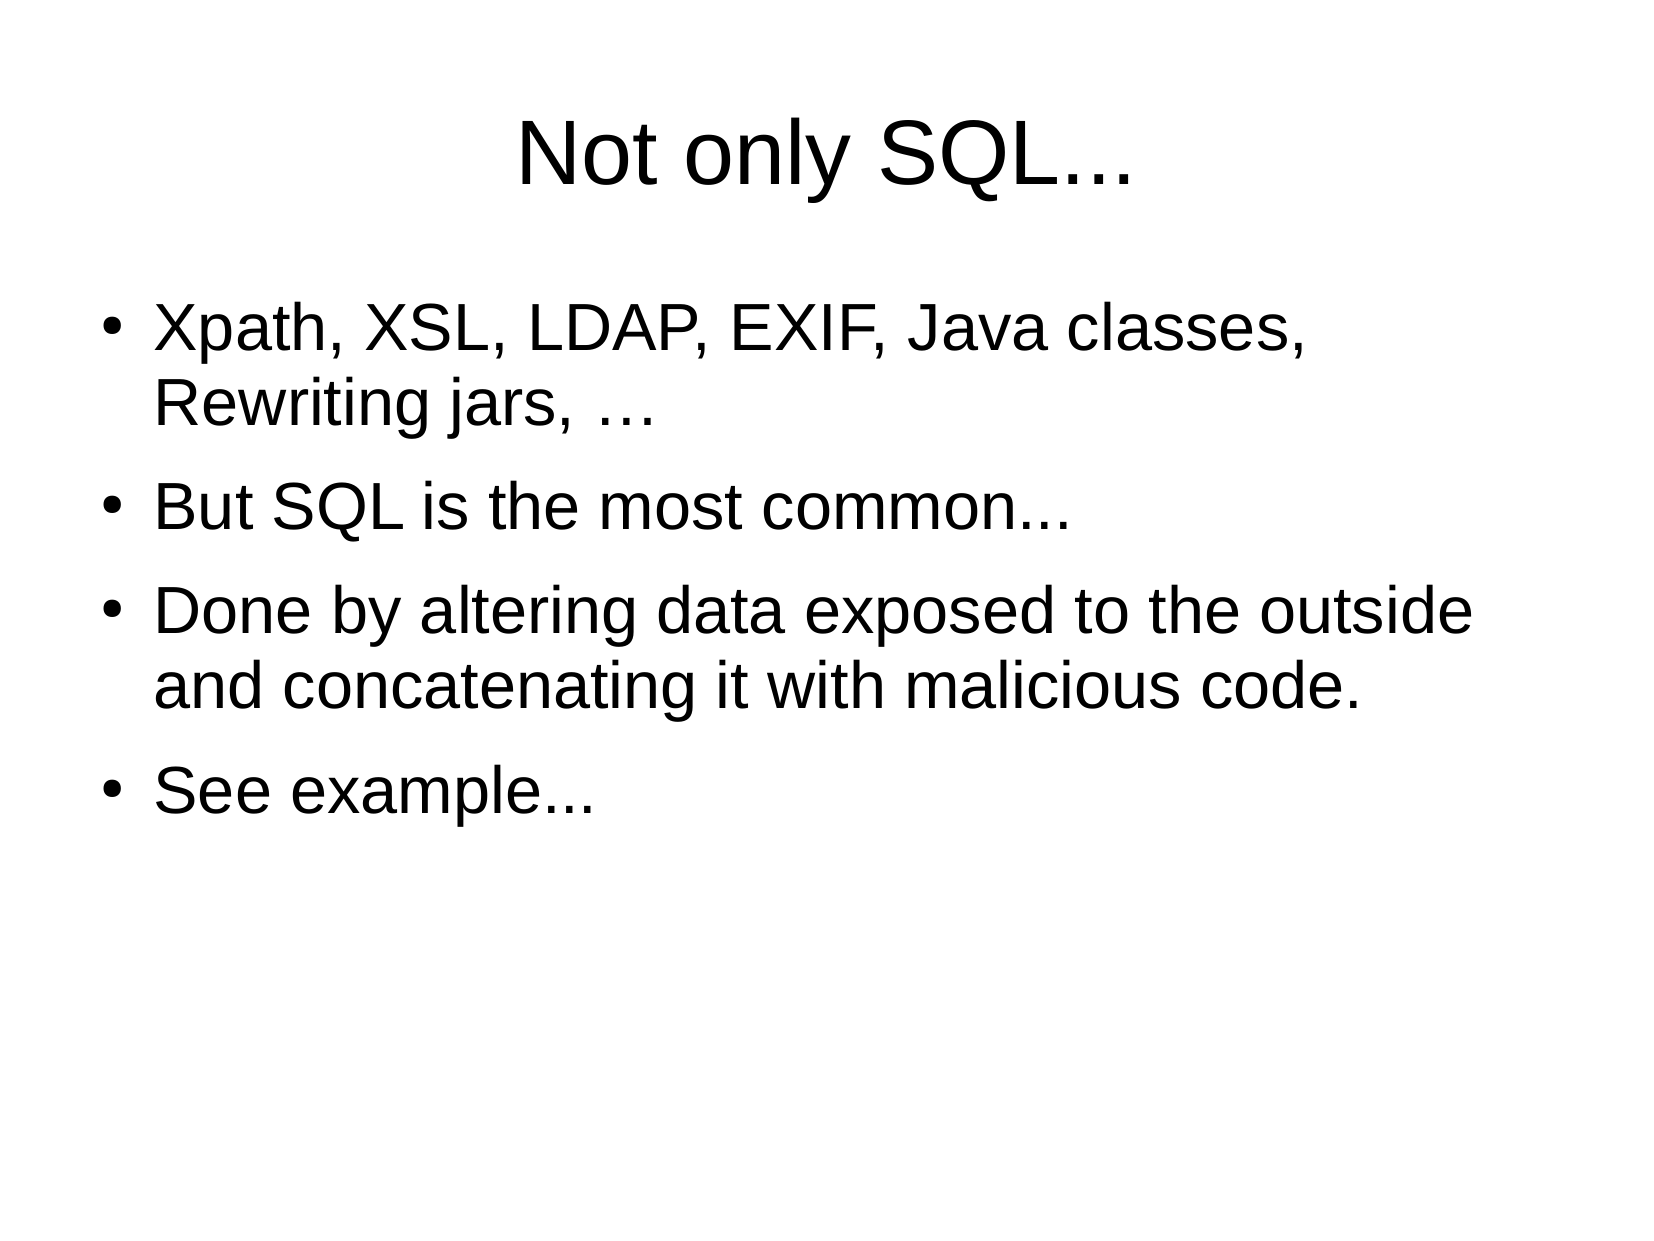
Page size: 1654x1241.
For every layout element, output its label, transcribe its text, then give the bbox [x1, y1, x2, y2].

title Not only SQL... [82, 49, 1571, 257]
list Xpath, XSL, LDAP, EXIF, Java classes, Rewriting jars, … But SQL is the most common... Done by altering data exposed to the outside and concatenating it with malicious code. See example... [82, 290, 1538, 1010]
